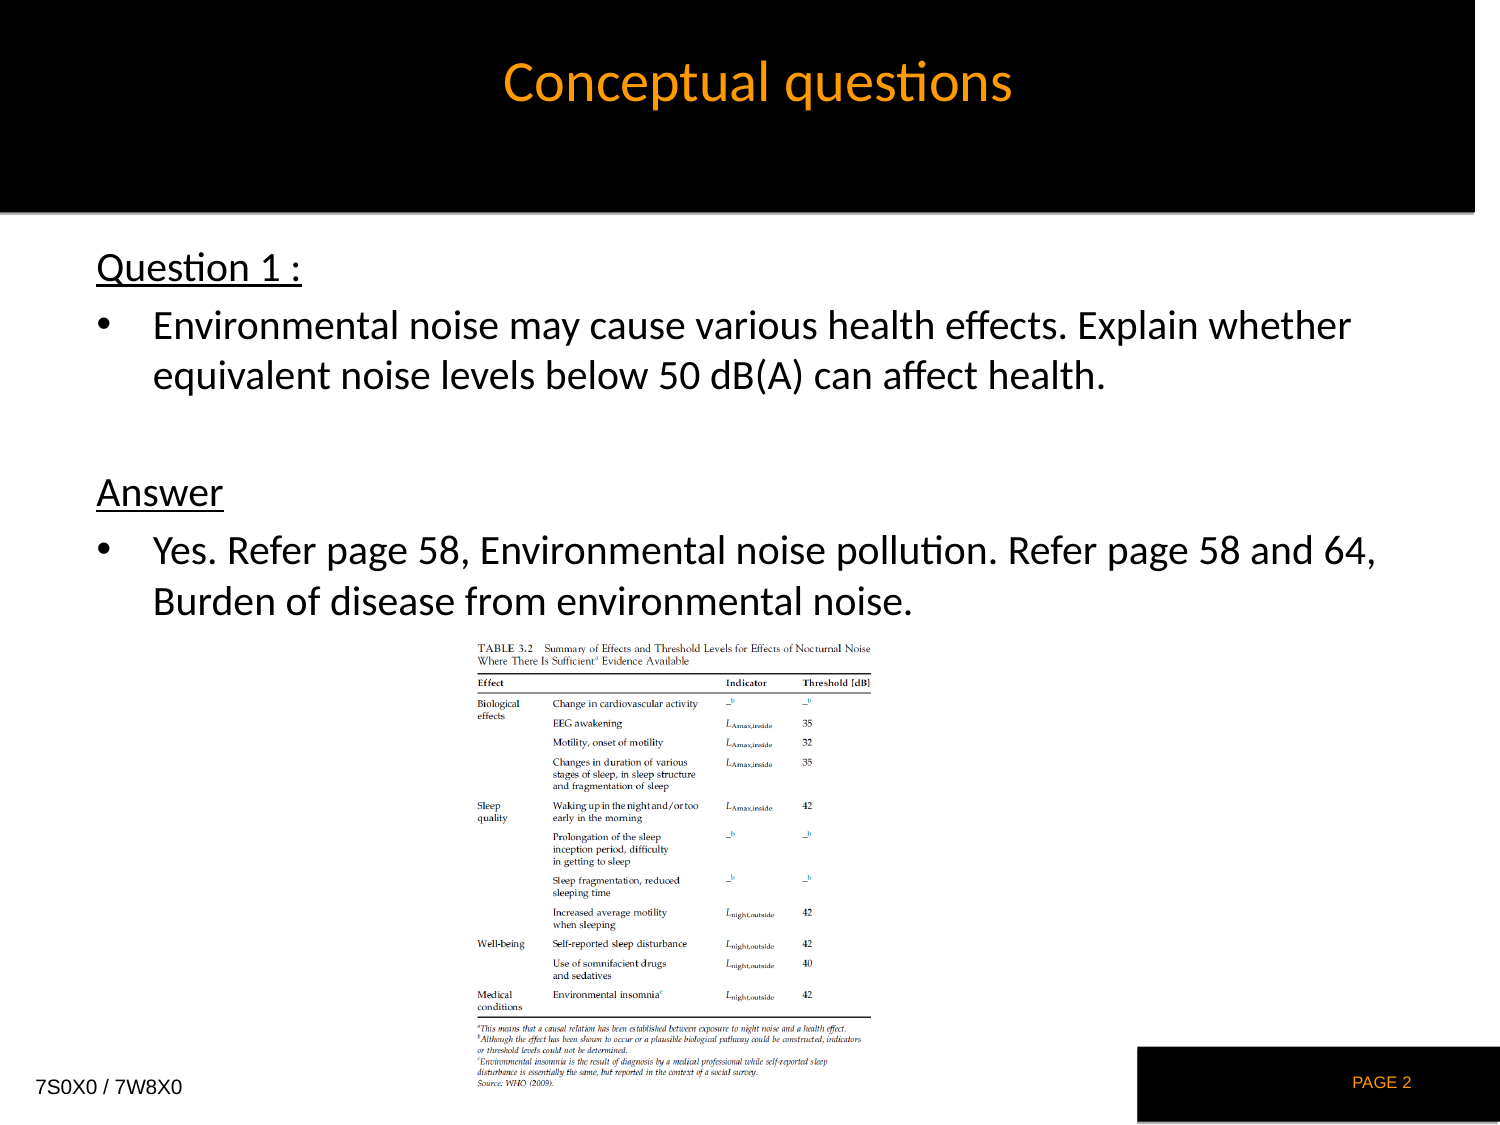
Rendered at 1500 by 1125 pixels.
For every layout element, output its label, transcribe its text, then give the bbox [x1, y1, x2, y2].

text_box PAGE 2 [1352, 1066, 1453, 1098]
text_box [0, 0, 1475, 213]
text_box [1137, 1046, 1500, 1122]
text_box 7S0X0 / 7W8X0 [35, 1070, 626, 1102]
picture [408, 637, 916, 1089]
title Conceptual questions [100, 35, 1417, 187]
list Question 1 : Environmental noise may cause various health effects. Explain whether equivalent noise levels below 50 dB(A) can affect health. Answer Yes. Refer page 58, Environmental noise pollution. Refer page 58 and 64, Burden of disease from environmental noise. [81, 232, 1394, 882]
